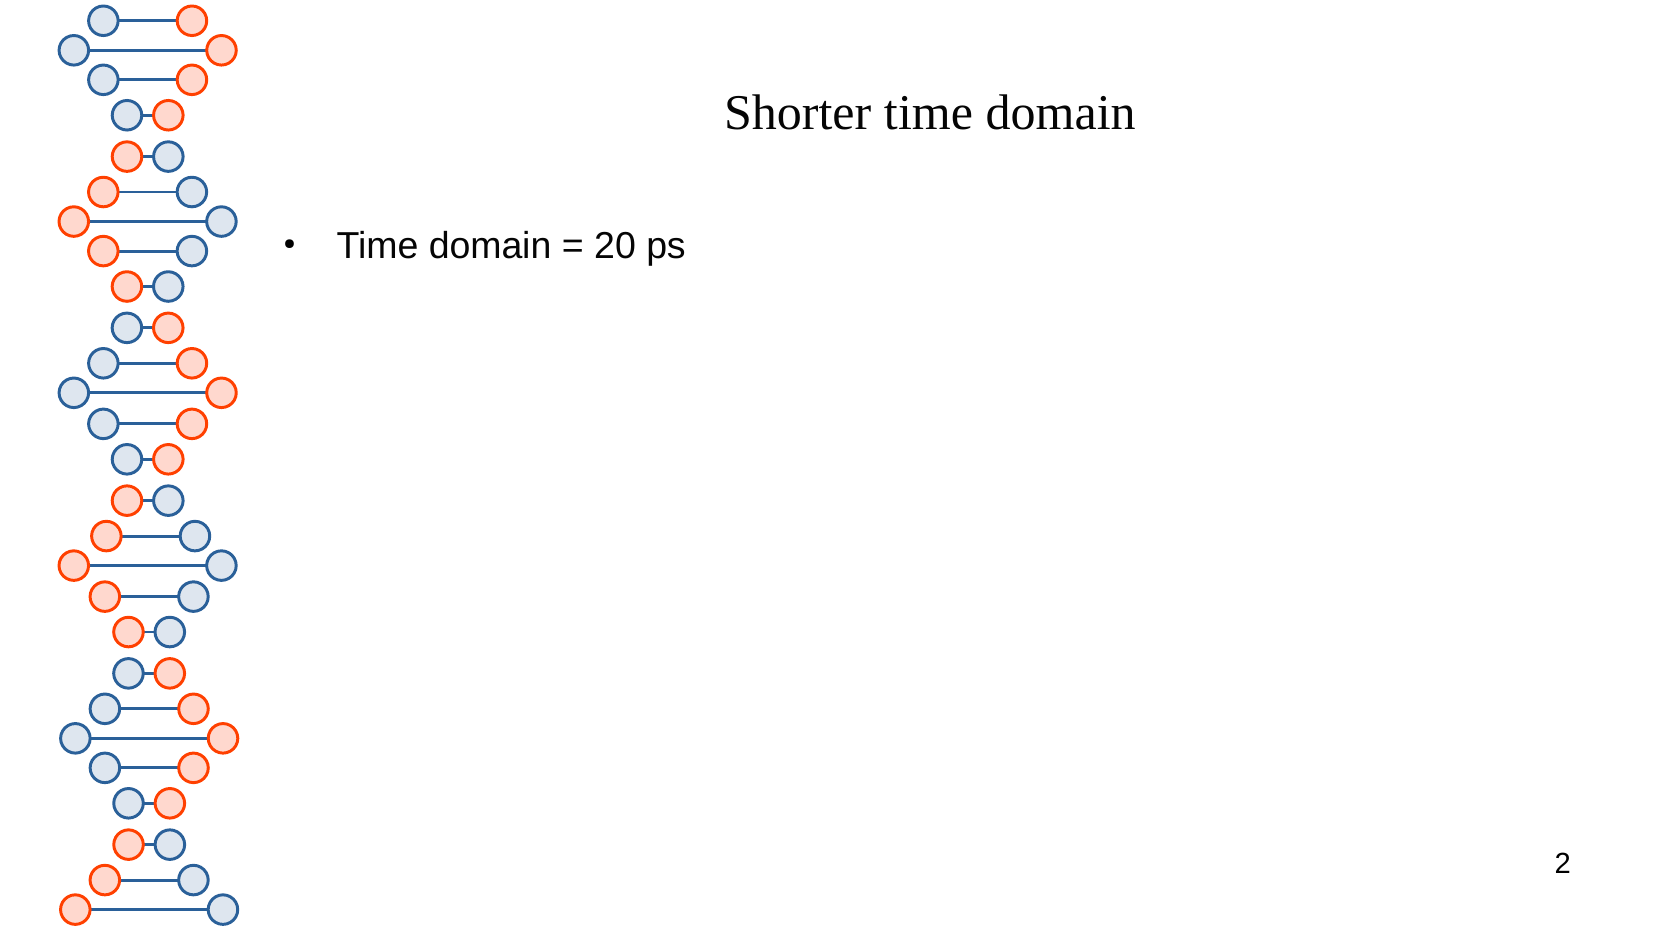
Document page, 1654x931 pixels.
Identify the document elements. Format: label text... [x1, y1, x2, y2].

title Shorter time domain [265, 35, 1595, 189]
list Time domain = 20 ps [265, 224, 1595, 764]
